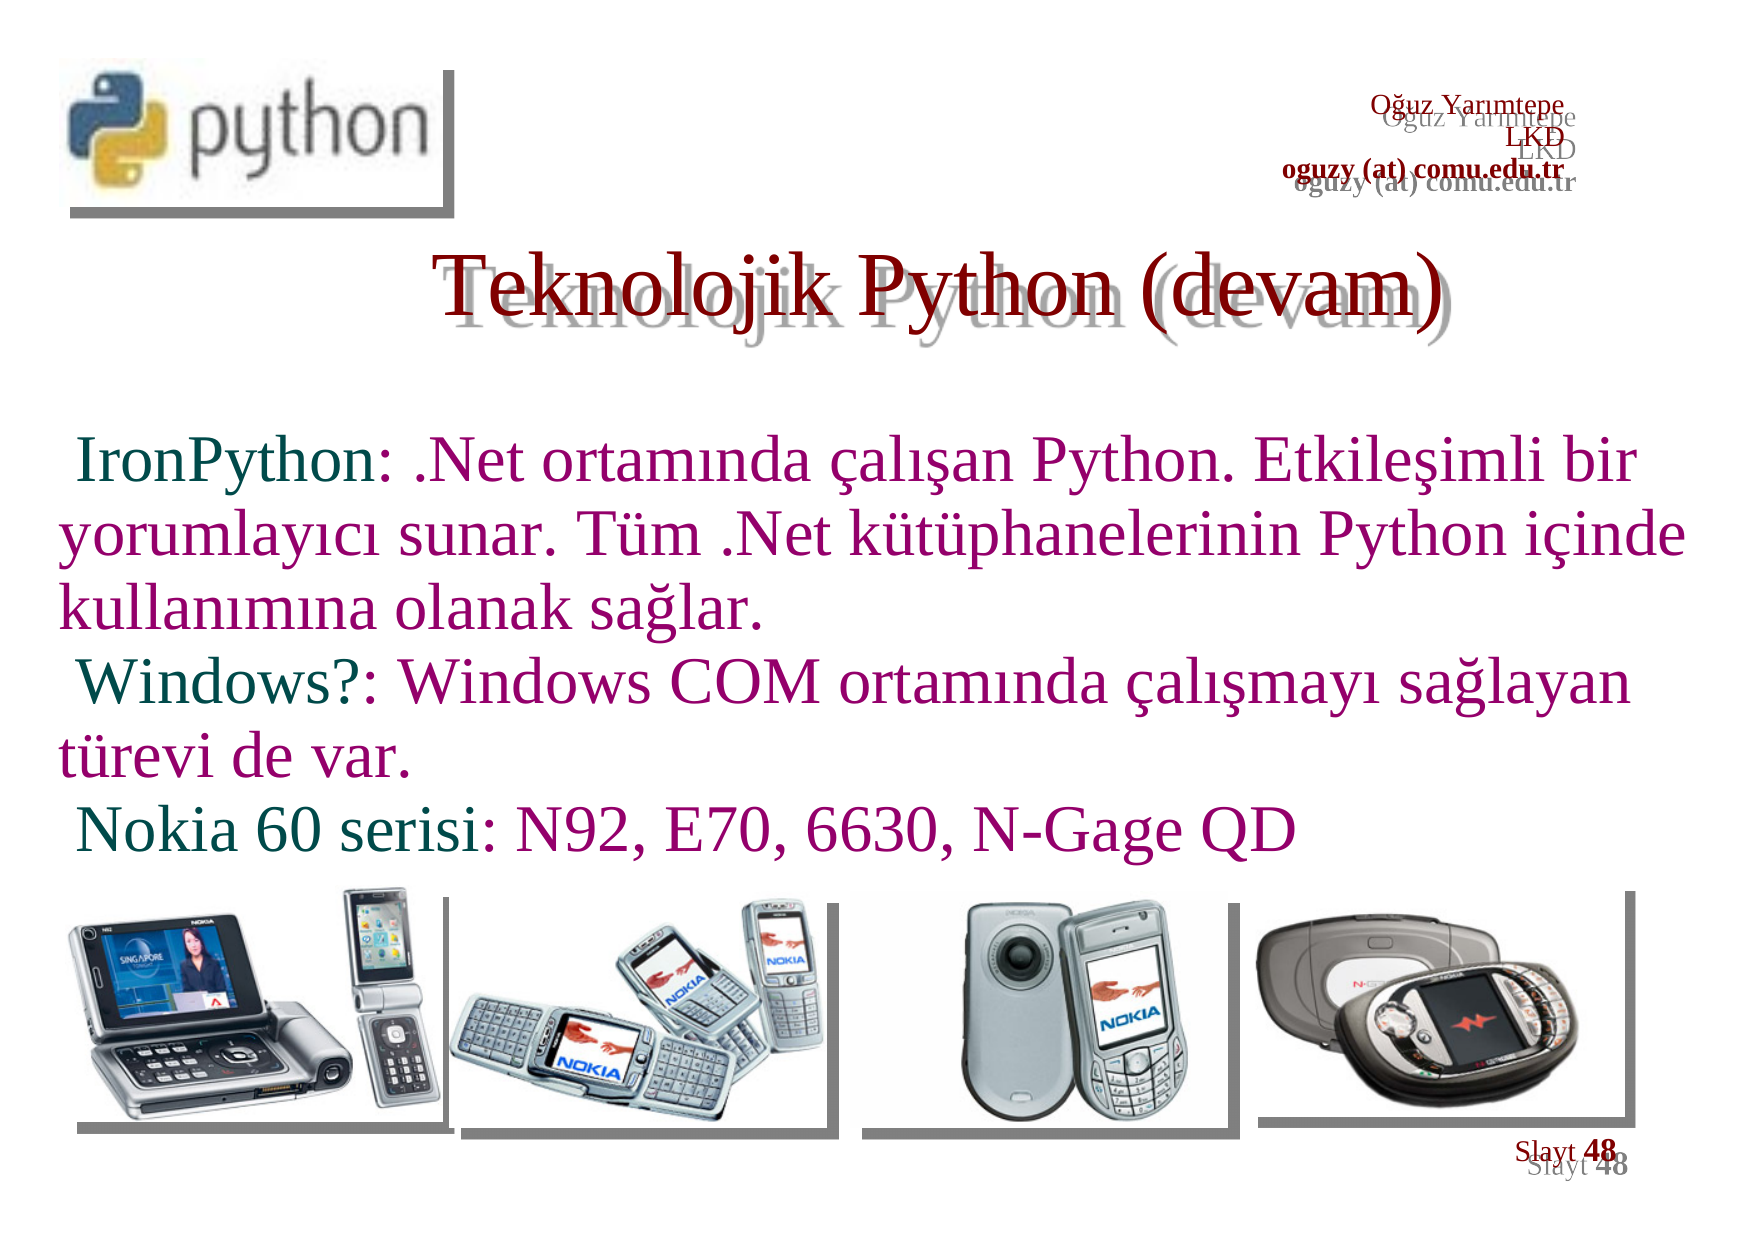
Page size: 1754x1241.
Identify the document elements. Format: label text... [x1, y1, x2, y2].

picture [65, 885, 443, 1123]
picture [449, 891, 827, 1128]
subtitle IronPython: .Net ortamında çalışan Python. Etkileşimli bir yorumlayıcı sunar. Tüm .Net kütüphanelerinin Python içinde kullanımına olanak sağlar. Windows?: Windows COM ortamında çalışmayı sağlayan türevi de var. Nokia 60 serisi: N92, E70, 6630, N-Gage QD [59, 307, 1695, 981]
title Teknolojik Python (devam) [194, 214, 1684, 307]
picture [59, 58, 443, 207]
picture [1246, 879, 1625, 1117]
picture [850, 891, 1228, 1128]
